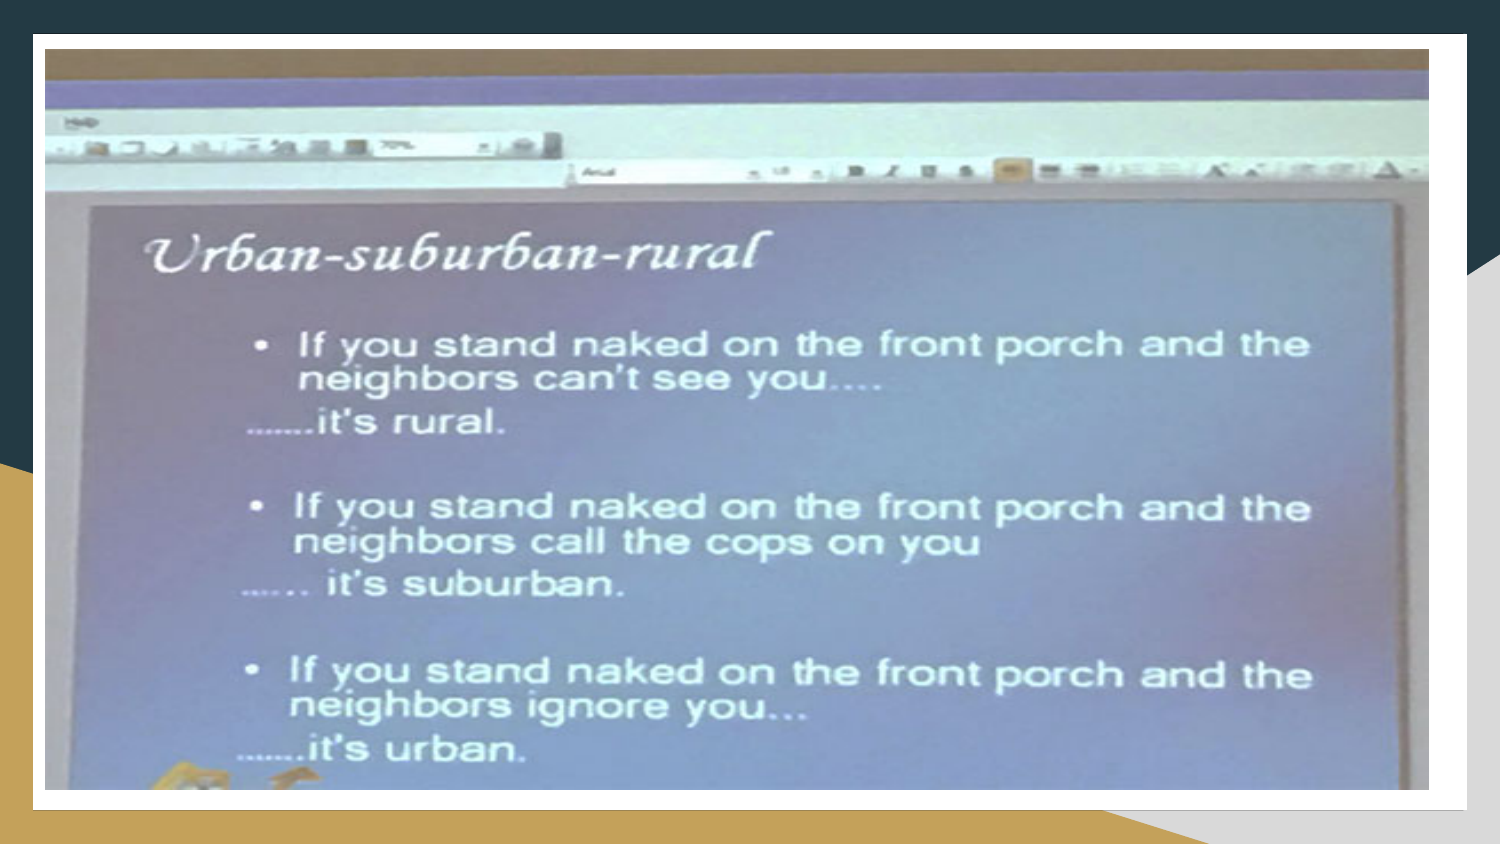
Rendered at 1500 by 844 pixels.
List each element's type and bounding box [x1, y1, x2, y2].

picture [45, 49, 1429, 790]
